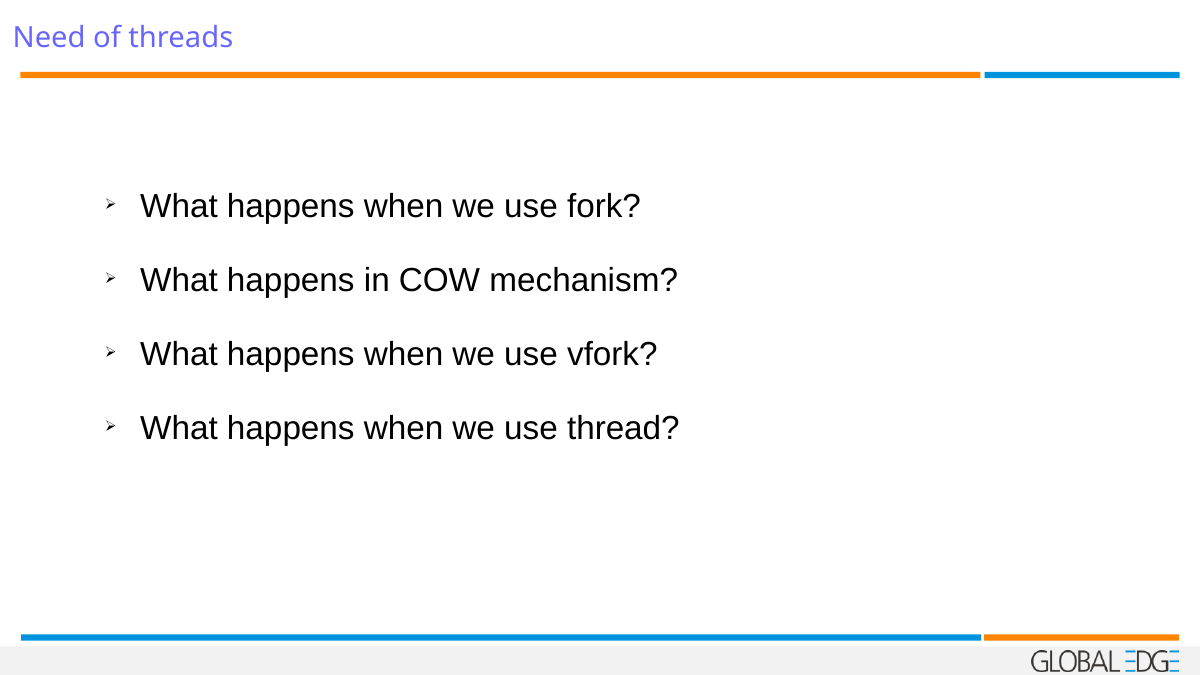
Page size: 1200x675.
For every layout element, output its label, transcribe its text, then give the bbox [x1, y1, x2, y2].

title Need of threads [12, 9, 1088, 63]
text_box What happens when we use fork? What happens in COW mechanism? What happens when we use vfork? What happens when we use thread? [90, 180, 1081, 458]
picture [1031, 650, 1179, 672]
